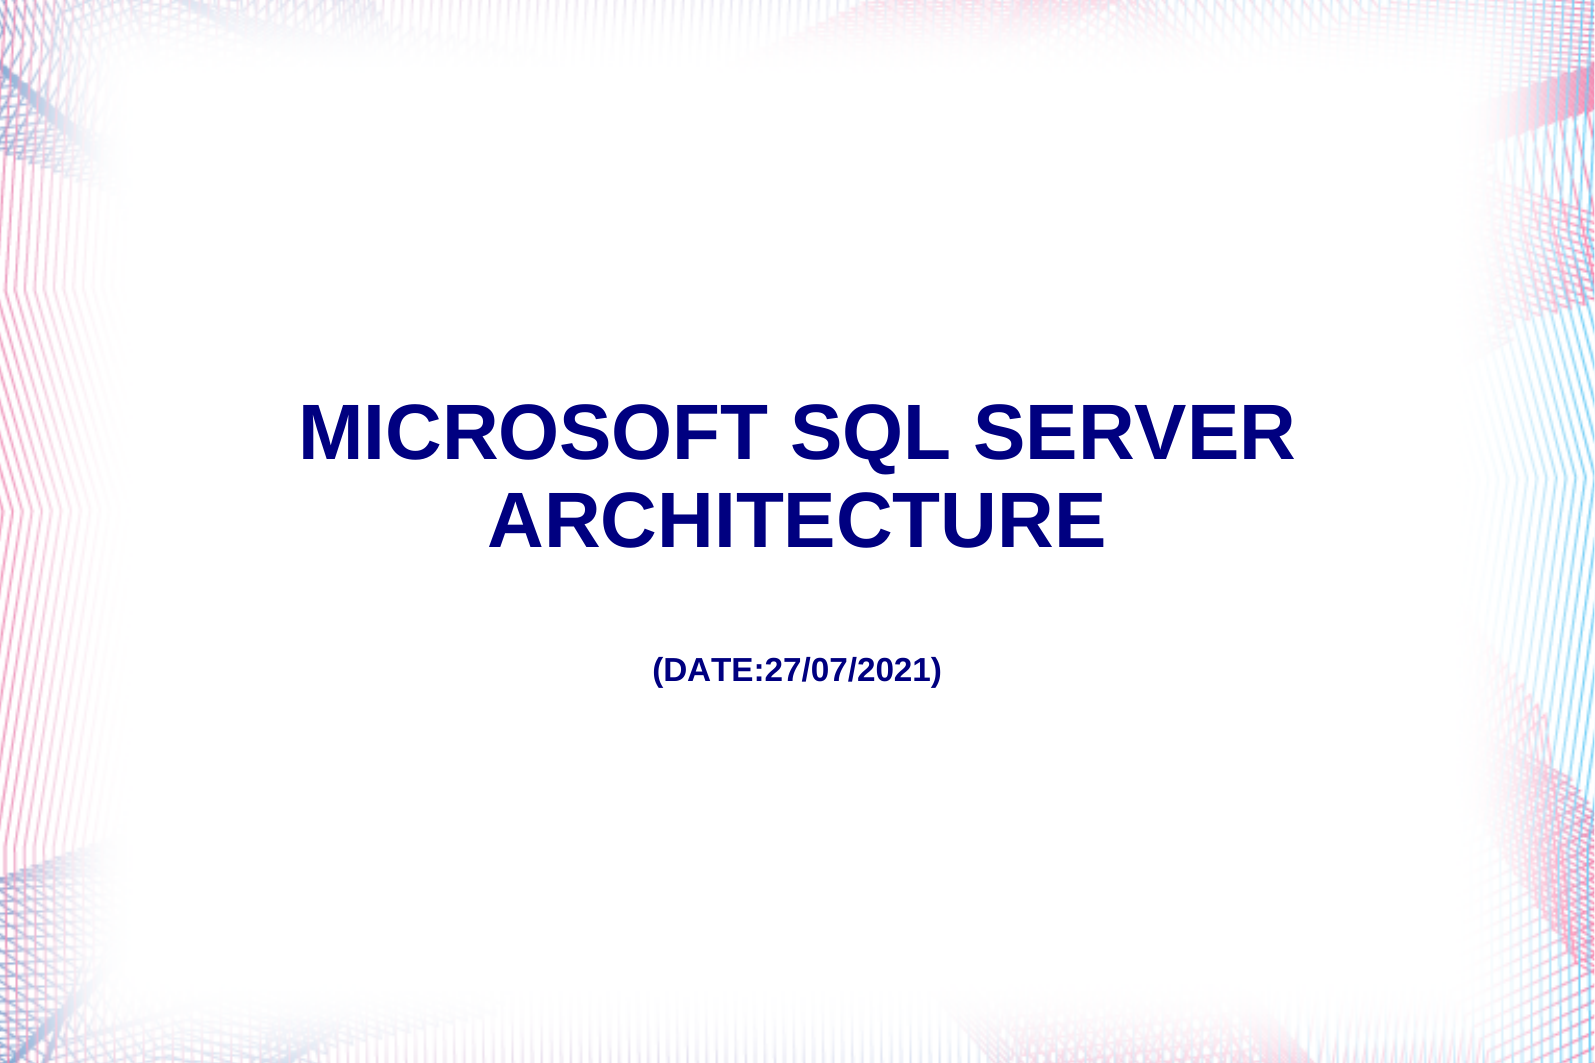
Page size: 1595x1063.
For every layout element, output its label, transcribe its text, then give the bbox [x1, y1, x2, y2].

picture [0, 0, 1595, 1063]
title MICROSOFT SQL SERVER ARCHITECTURE (DATE:27/07/2021) [79, 42, 1515, 1036]
